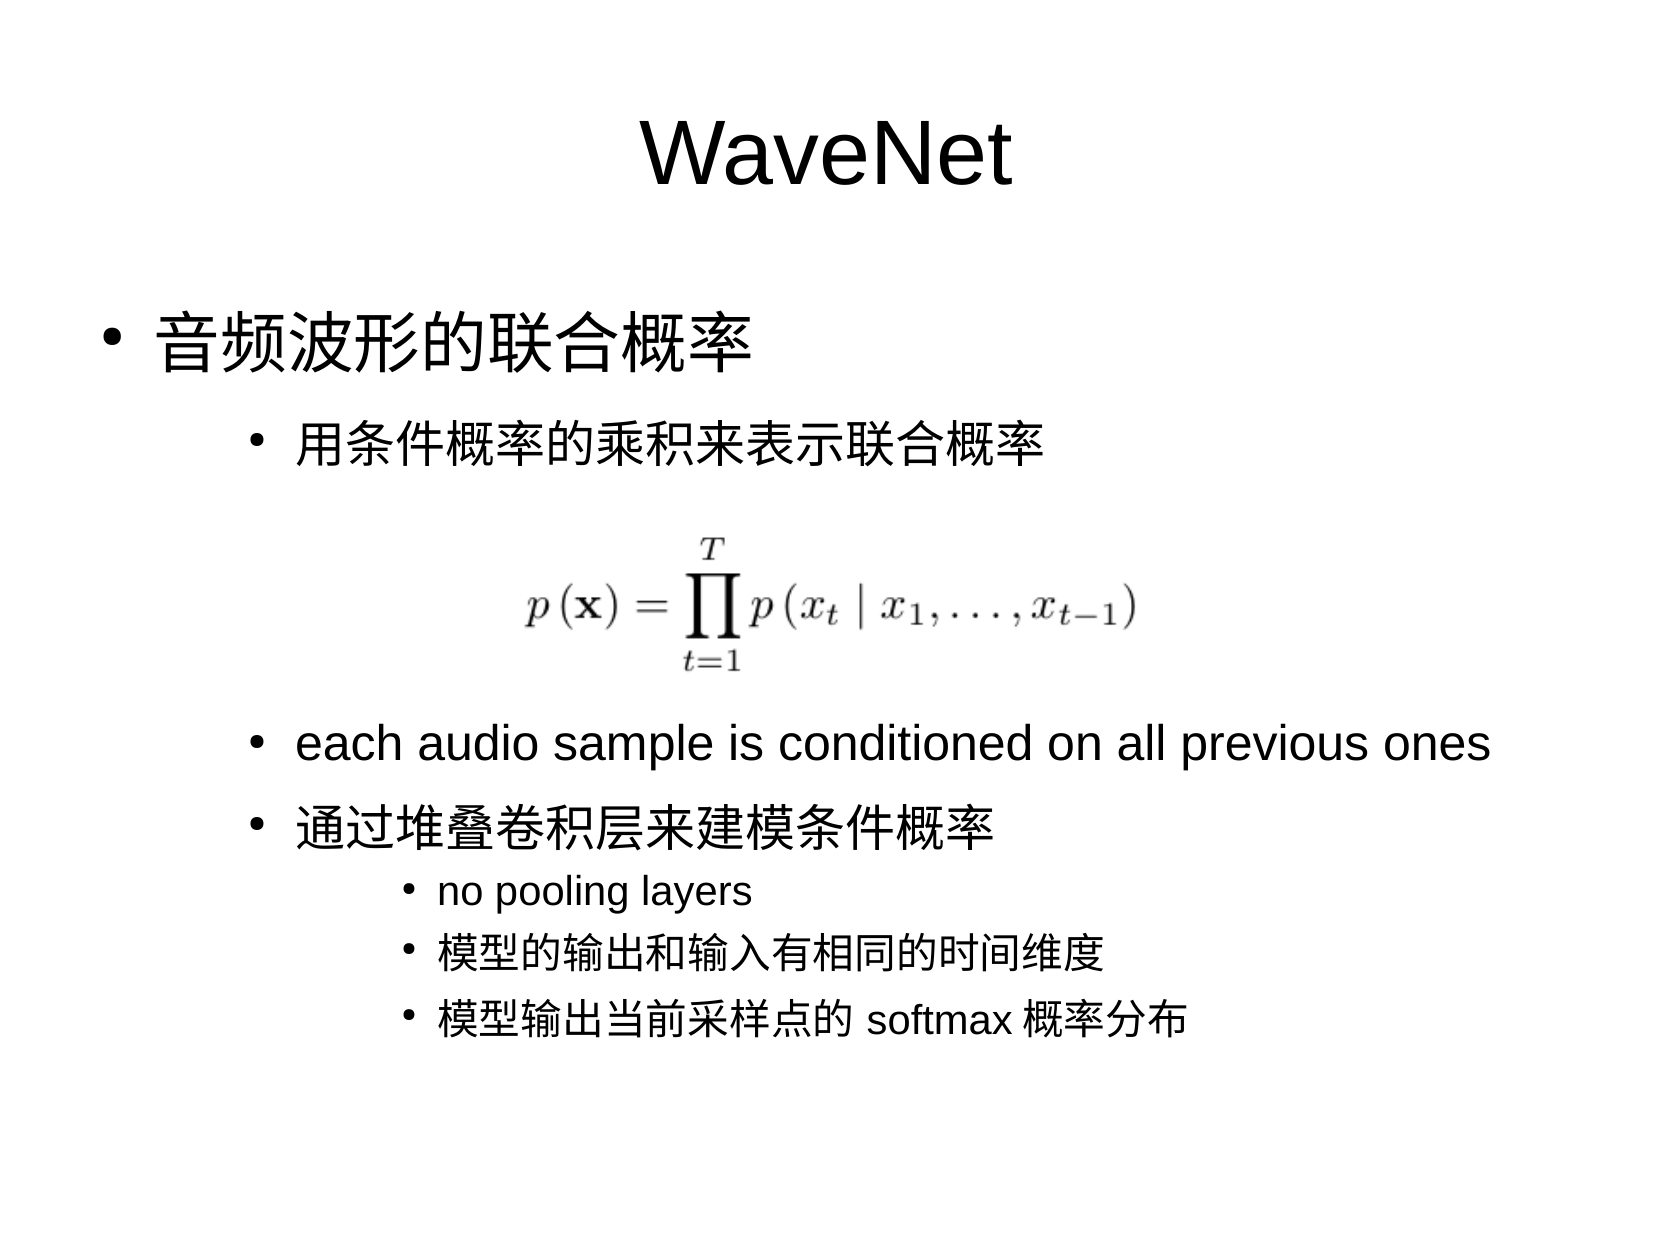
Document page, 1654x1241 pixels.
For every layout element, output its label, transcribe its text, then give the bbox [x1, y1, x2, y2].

list 音频波形的联合概率 用条件概率的乘积来表示联合概率 each audio sample is conditioned on all previous ones 通过堆叠卷积层来建模条件概率 no pooling layers 模型的输出和输入有相同的时间维度 模型输出当前采样点的softmax概率分布 [82, 290, 1571, 1141]
picture [484, 514, 1171, 691]
title WaveNet [82, 49, 1571, 257]
